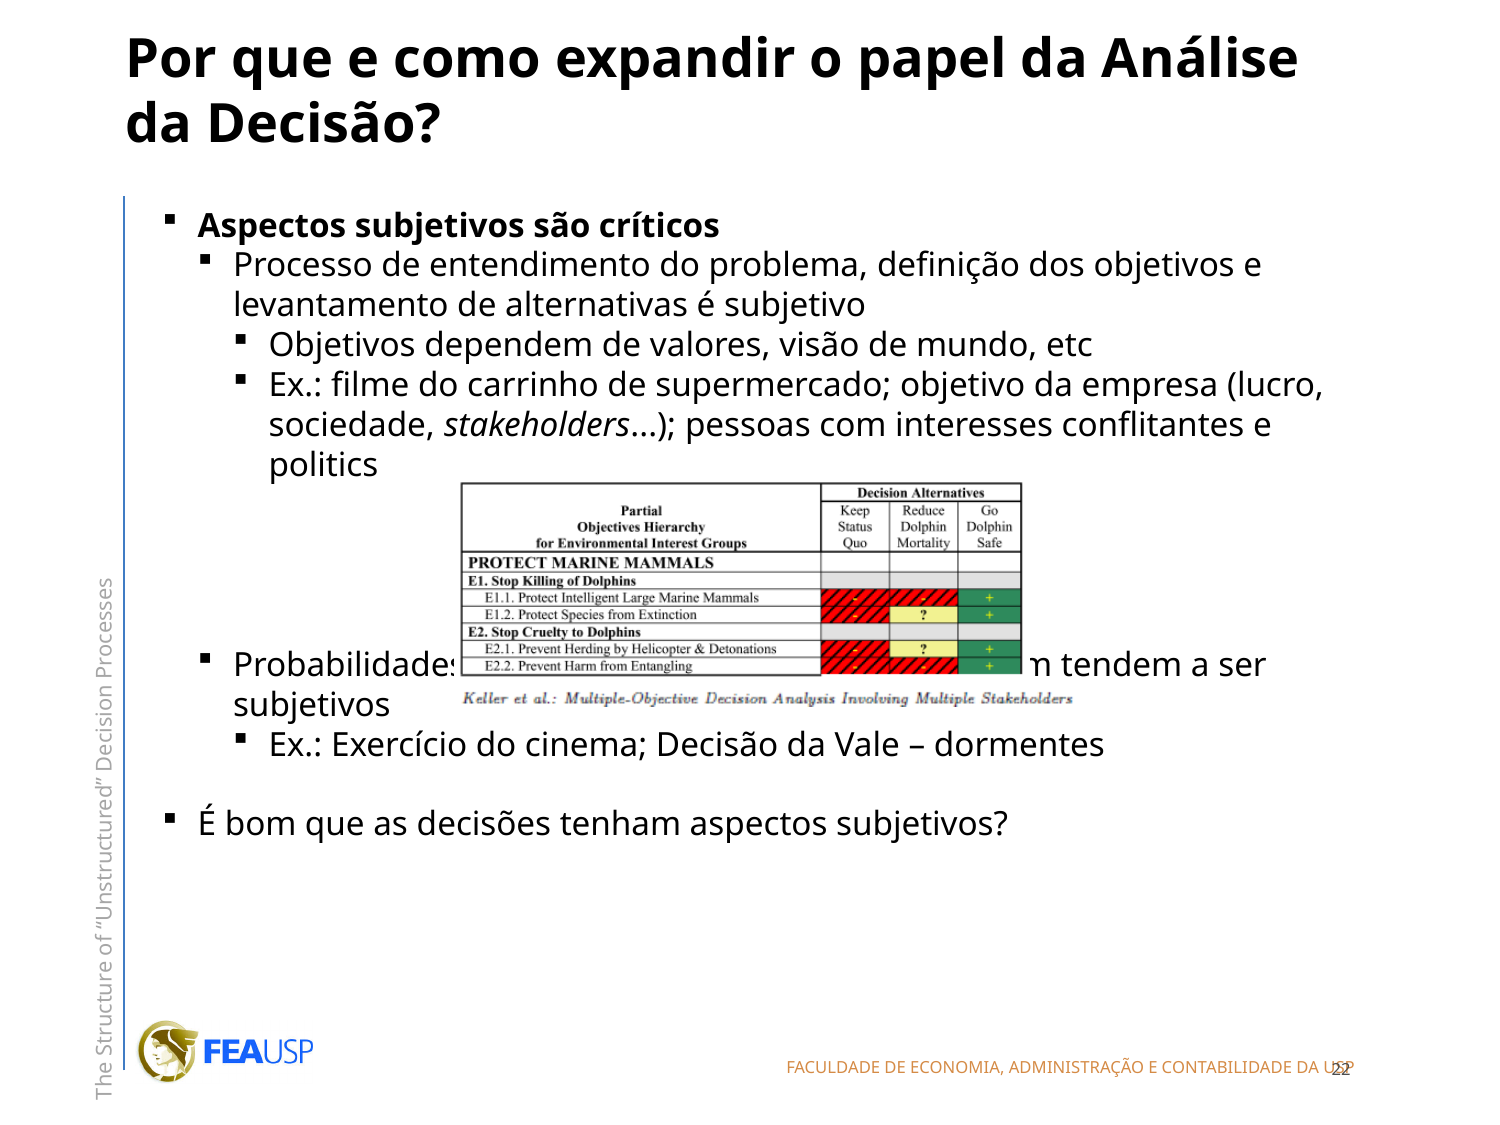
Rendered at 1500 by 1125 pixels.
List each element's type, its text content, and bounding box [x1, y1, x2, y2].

text_box Aspectos subjetivos são críticos Processo de entendimento do problema, definição dos objetivos e levantamento de alternativas é subjetivo Objetivos dependem de valores, visão de mundo, etc Ex.: filme do carrinho de supermercado; objetivo da empresa (lucro, sociedade, stakeholders...); pessoas com interesses conflitantes e politics Probabilidades e “pesos” para cada objetivo também tendem a ser subjetivos Ex.: Exercício do cinema; Decisão da Vale – dormentes É bom que as decisões tenham aspectos subjetivos? [147, 196, 1400, 994]
text_box Por que e como expandir o papel da Análise da Decisão? [110, 66, 1387, 161]
picture [454, 479, 1085, 707]
picture [135, 1020, 313, 1084]
text_box <number> [1316, 1051, 1425, 1125]
